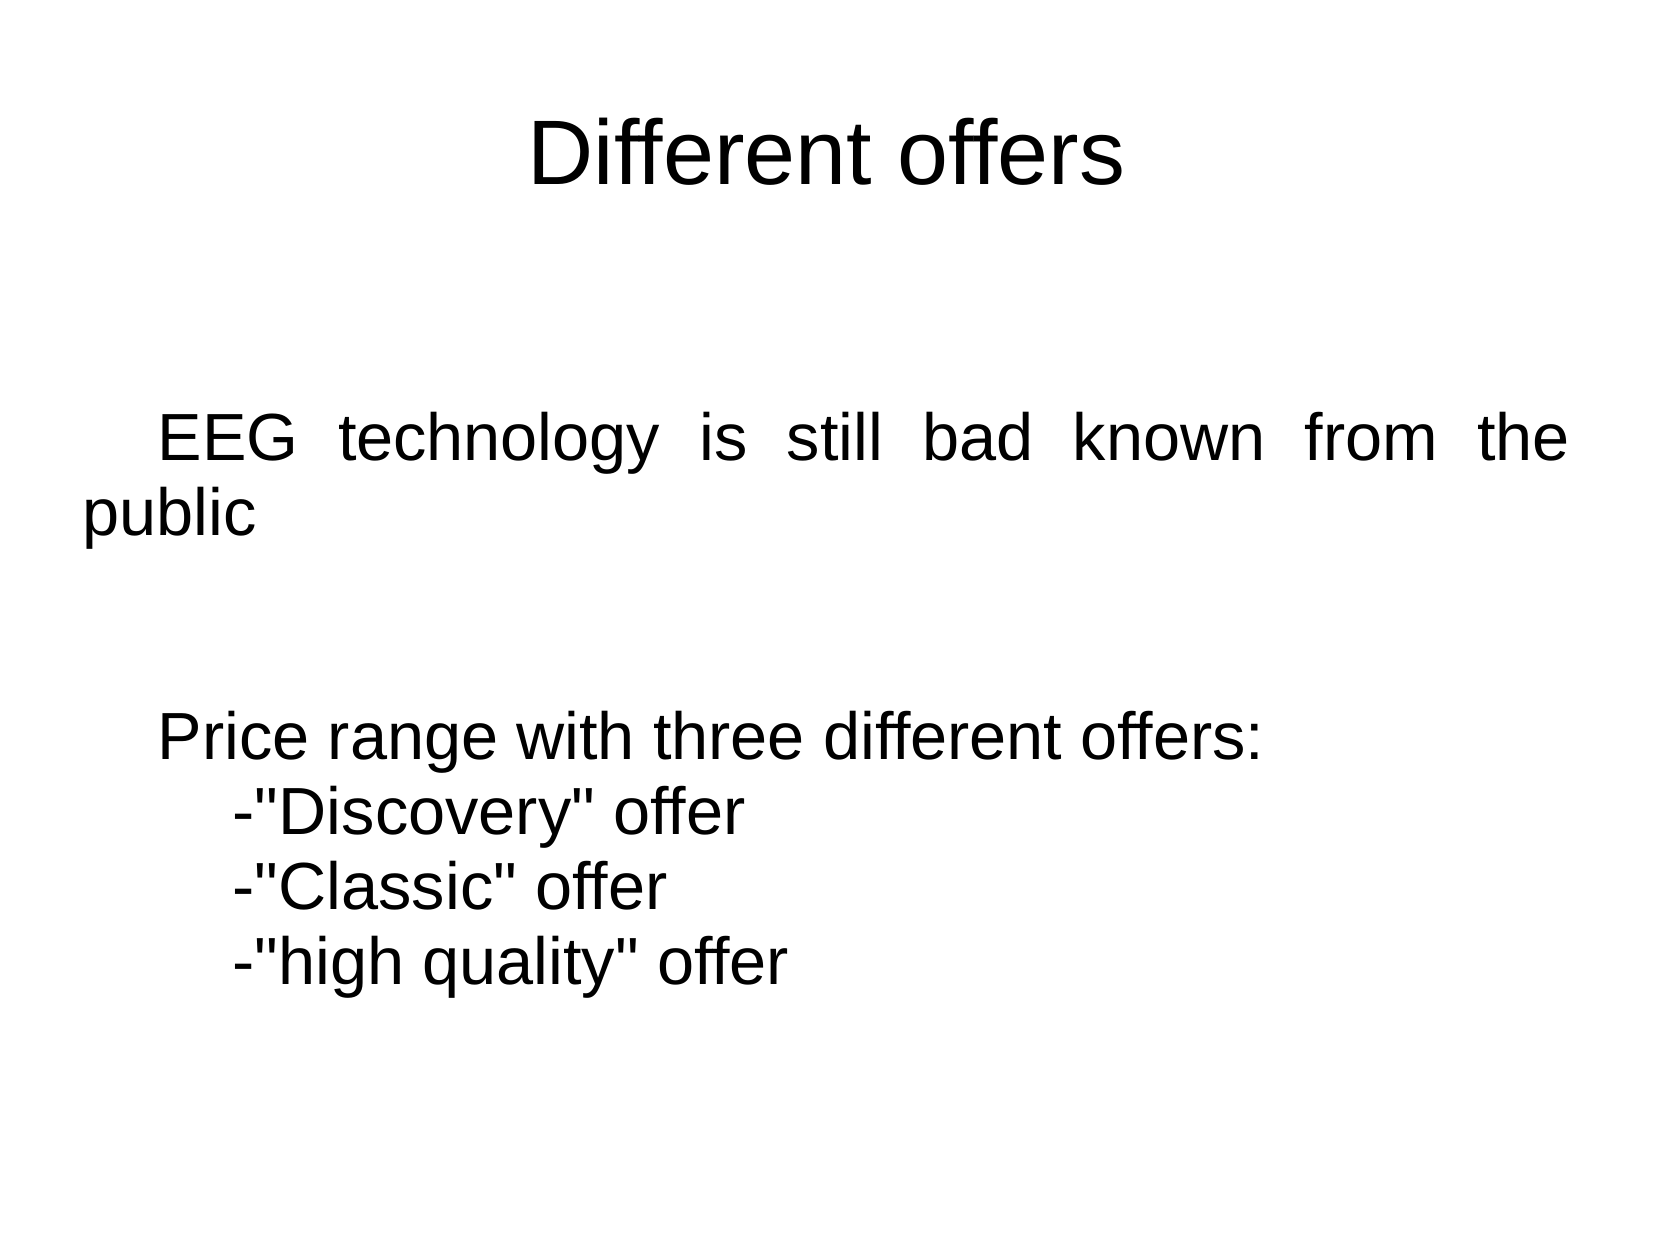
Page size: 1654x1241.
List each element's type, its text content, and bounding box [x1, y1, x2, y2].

title Different offers [82, 49, 1571, 257]
subtitle EEG technology is still bad known from the public Price range with three different offers: -"Discovery" offer -"Classic" offer -"high quality" offer [82, 290, 1571, 1109]
